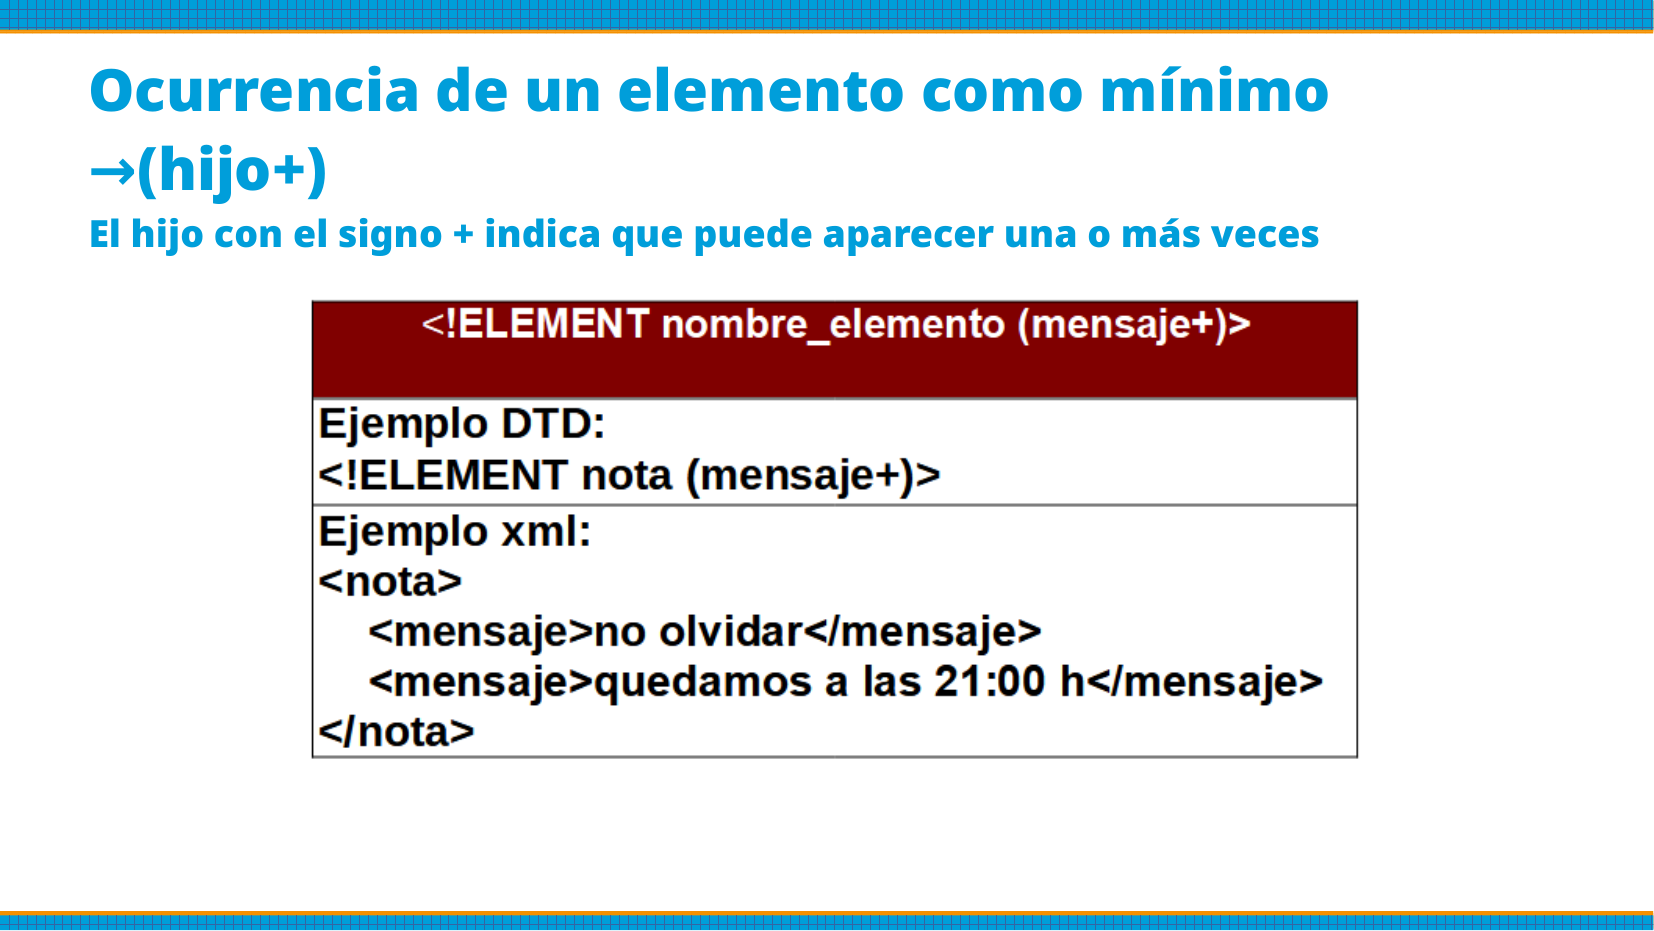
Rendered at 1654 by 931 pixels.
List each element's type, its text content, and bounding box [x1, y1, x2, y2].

picture [298, 280, 1388, 798]
subtitle Ocurrencia de un elemento como mínimo →(hijo+) El hijo con el signo + indica que puede aparecer una o más veces [88, 16, 1565, 886]
